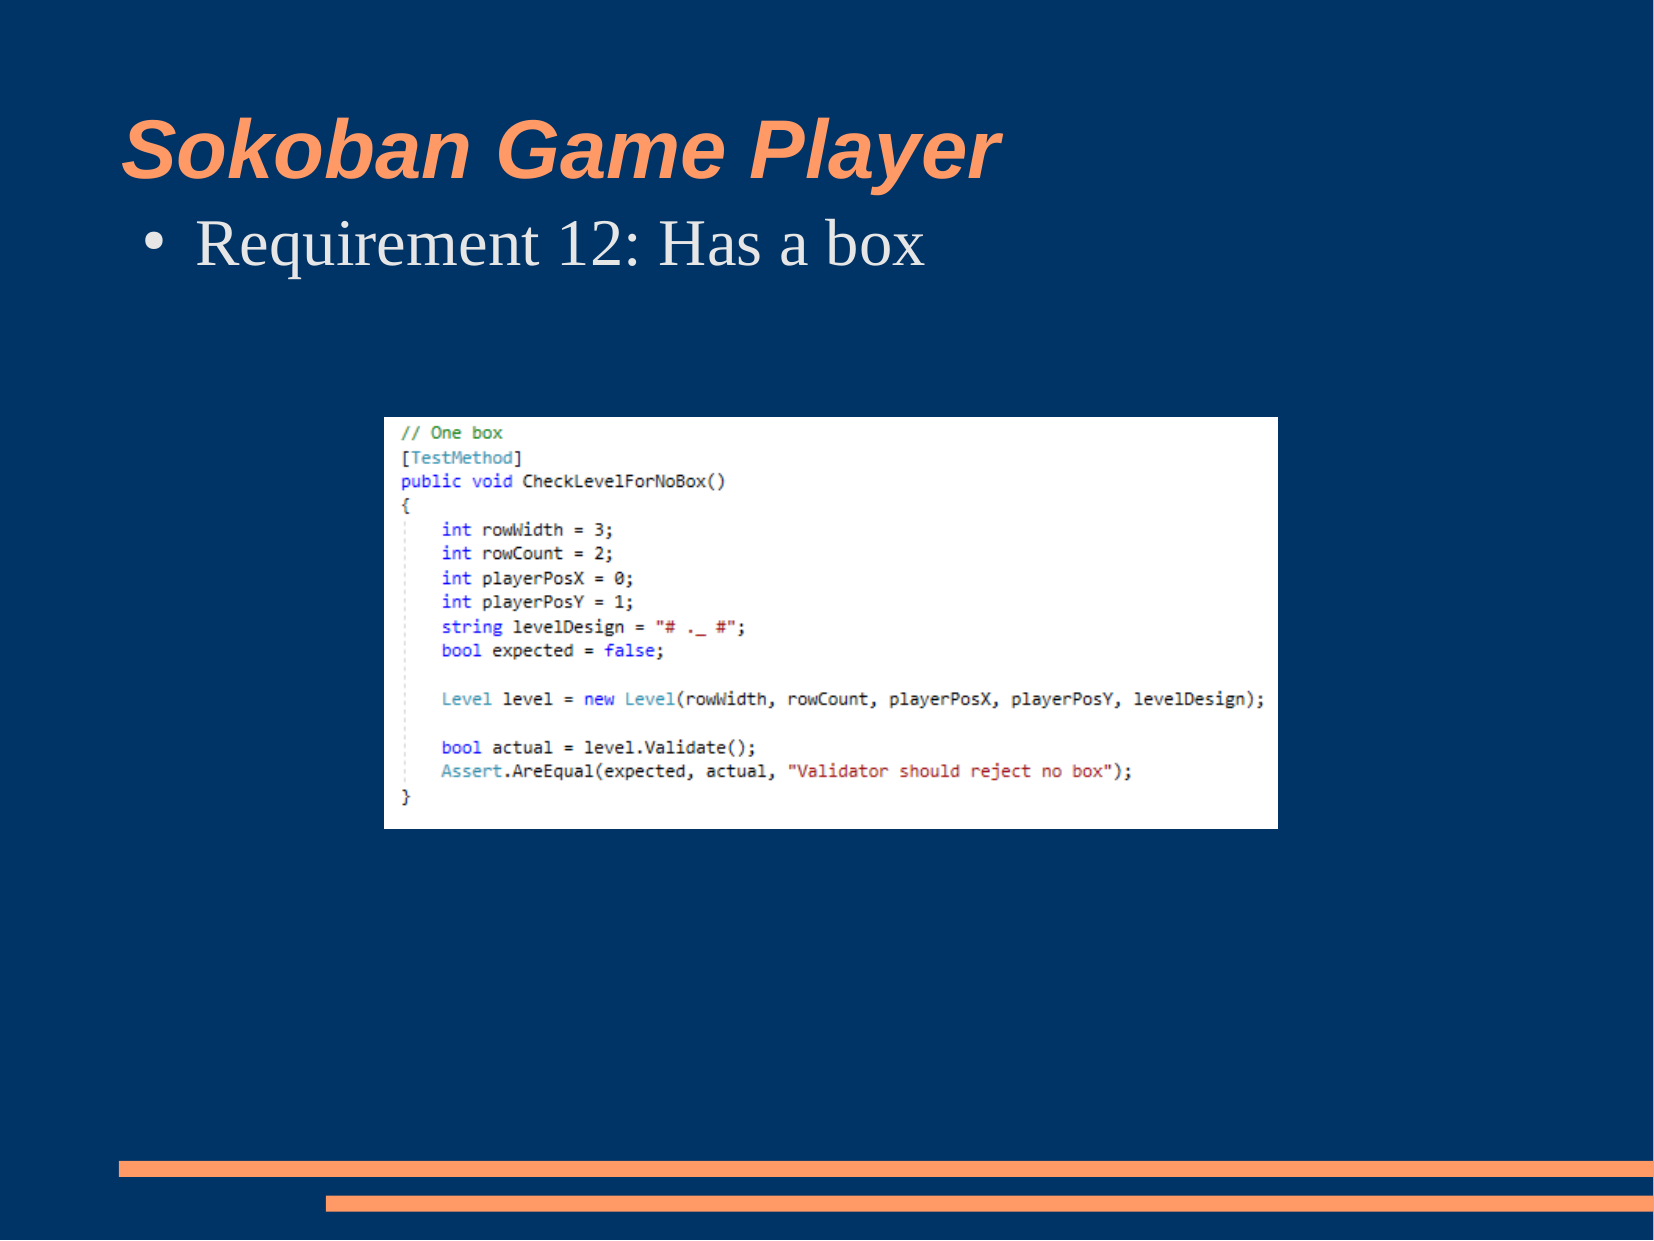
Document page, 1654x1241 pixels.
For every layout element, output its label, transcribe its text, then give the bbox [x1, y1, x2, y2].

title Sokoban Game Player [121, 46, 1534, 205]
list Requirement 12: Has a box [106, 205, 1546, 1016]
picture [384, 417, 1278, 829]
